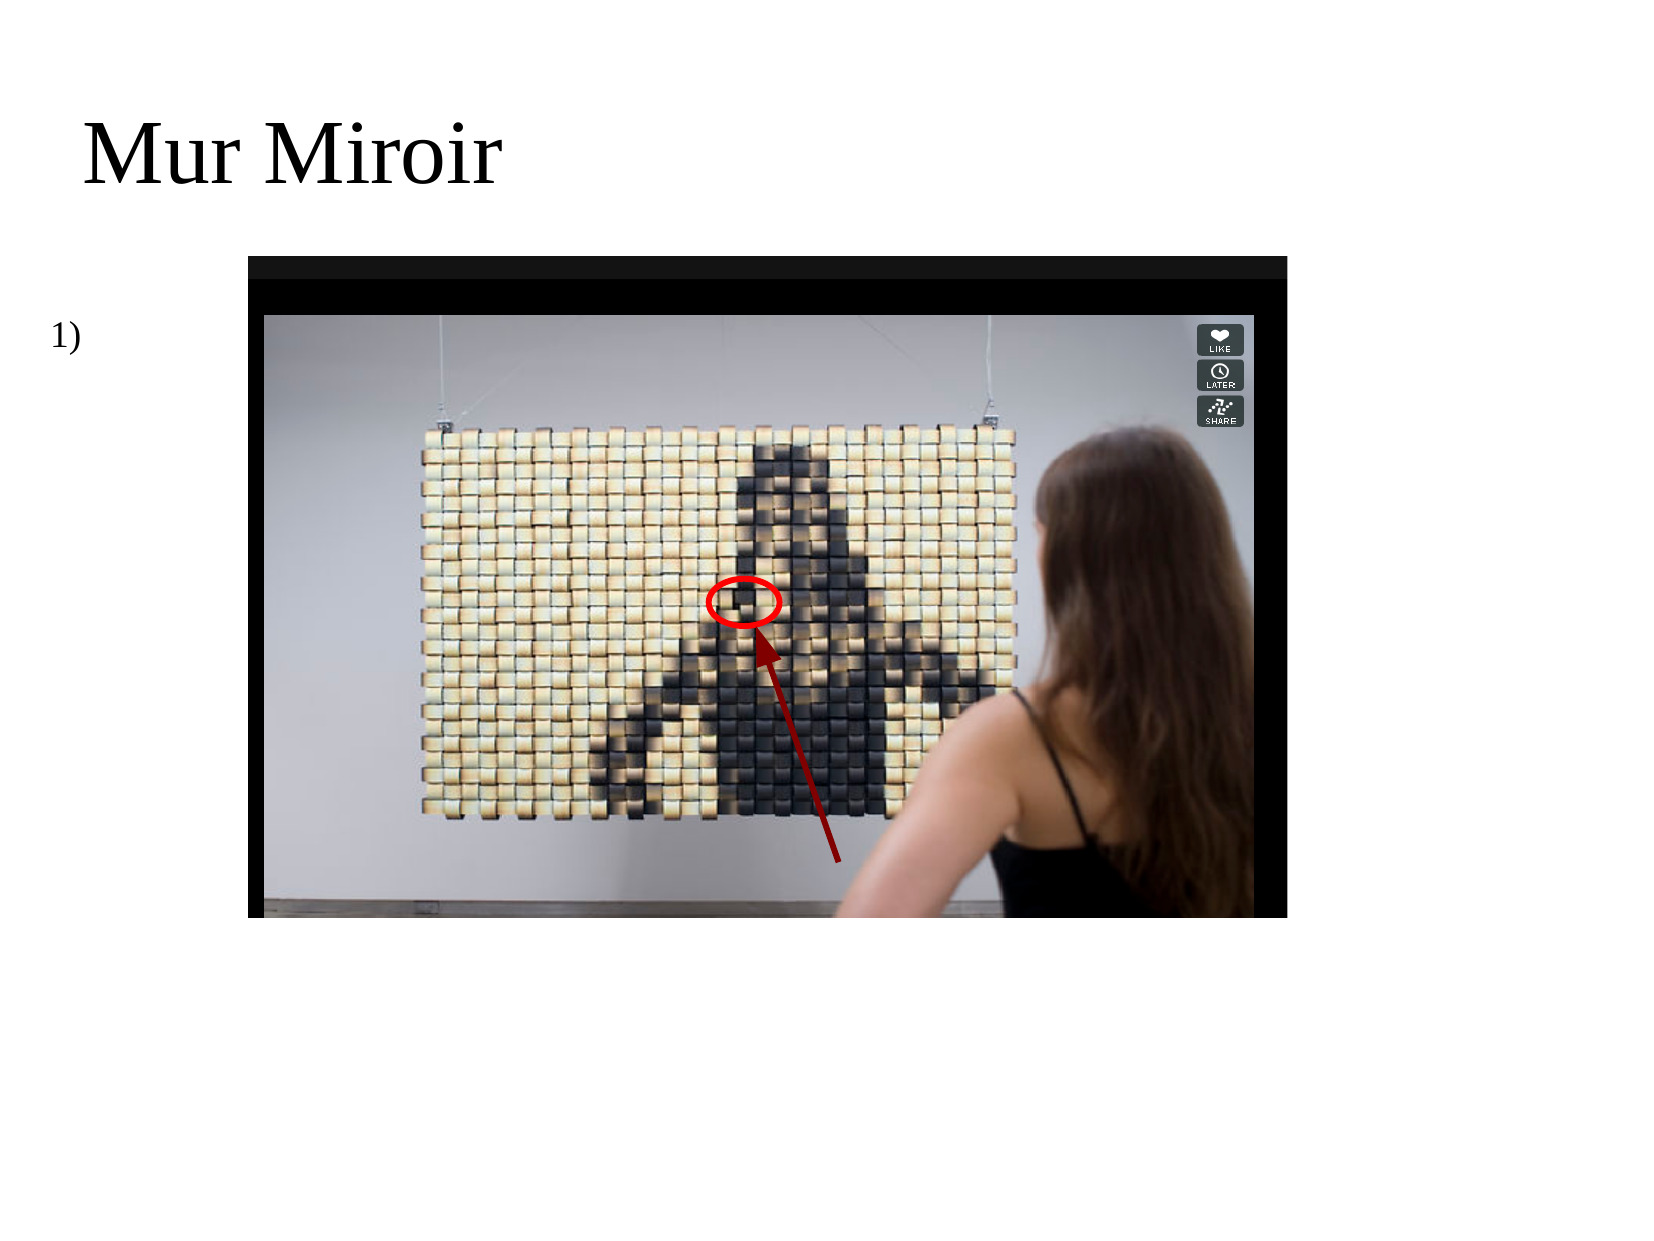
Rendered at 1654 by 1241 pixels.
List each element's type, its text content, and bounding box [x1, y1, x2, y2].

title Mur Miroir [82, 49, 1571, 257]
picture [248, 256, 1288, 918]
text_box 1) [35, 307, 154, 364]
